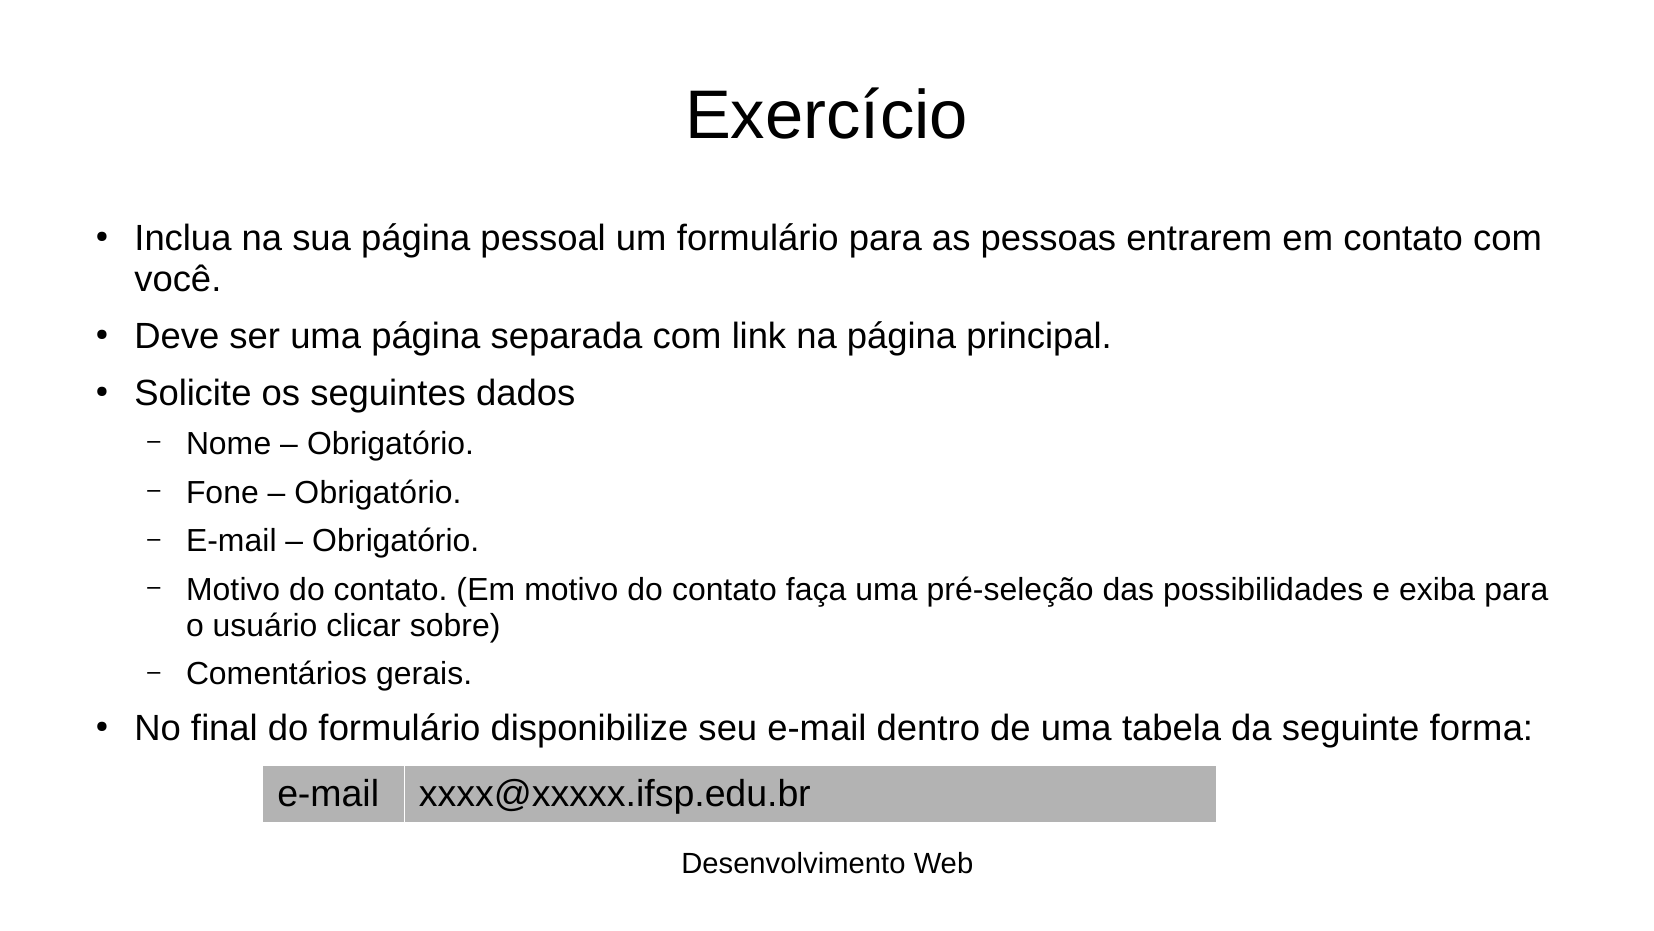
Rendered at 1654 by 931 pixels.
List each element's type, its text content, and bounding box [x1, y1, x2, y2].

list Inclua na sua página pessoal um formulário para as pessoas entrarem em contato com você. Deve ser uma página separada com link na página principal. Solicite os seguintes dados Nome – Obrigatório. Fone – Obrigatório. E-mail – Obrigatório. Motivo do contato. (Em motivo do contato faça uma pré-seleção das possibilidades e exiba para o usuário clicar sobre) Comentários gerais. No final do formulário disponibilize seu e-mail dentro de uma tabela da seguinte forma: [82, 217, 1571, 758]
table_header xxxx@xxxxx.ifsp.edu.br [405, 766, 1216, 822]
title Exercício [82, 37, 1571, 193]
table_header e-mail [263, 766, 404, 822]
